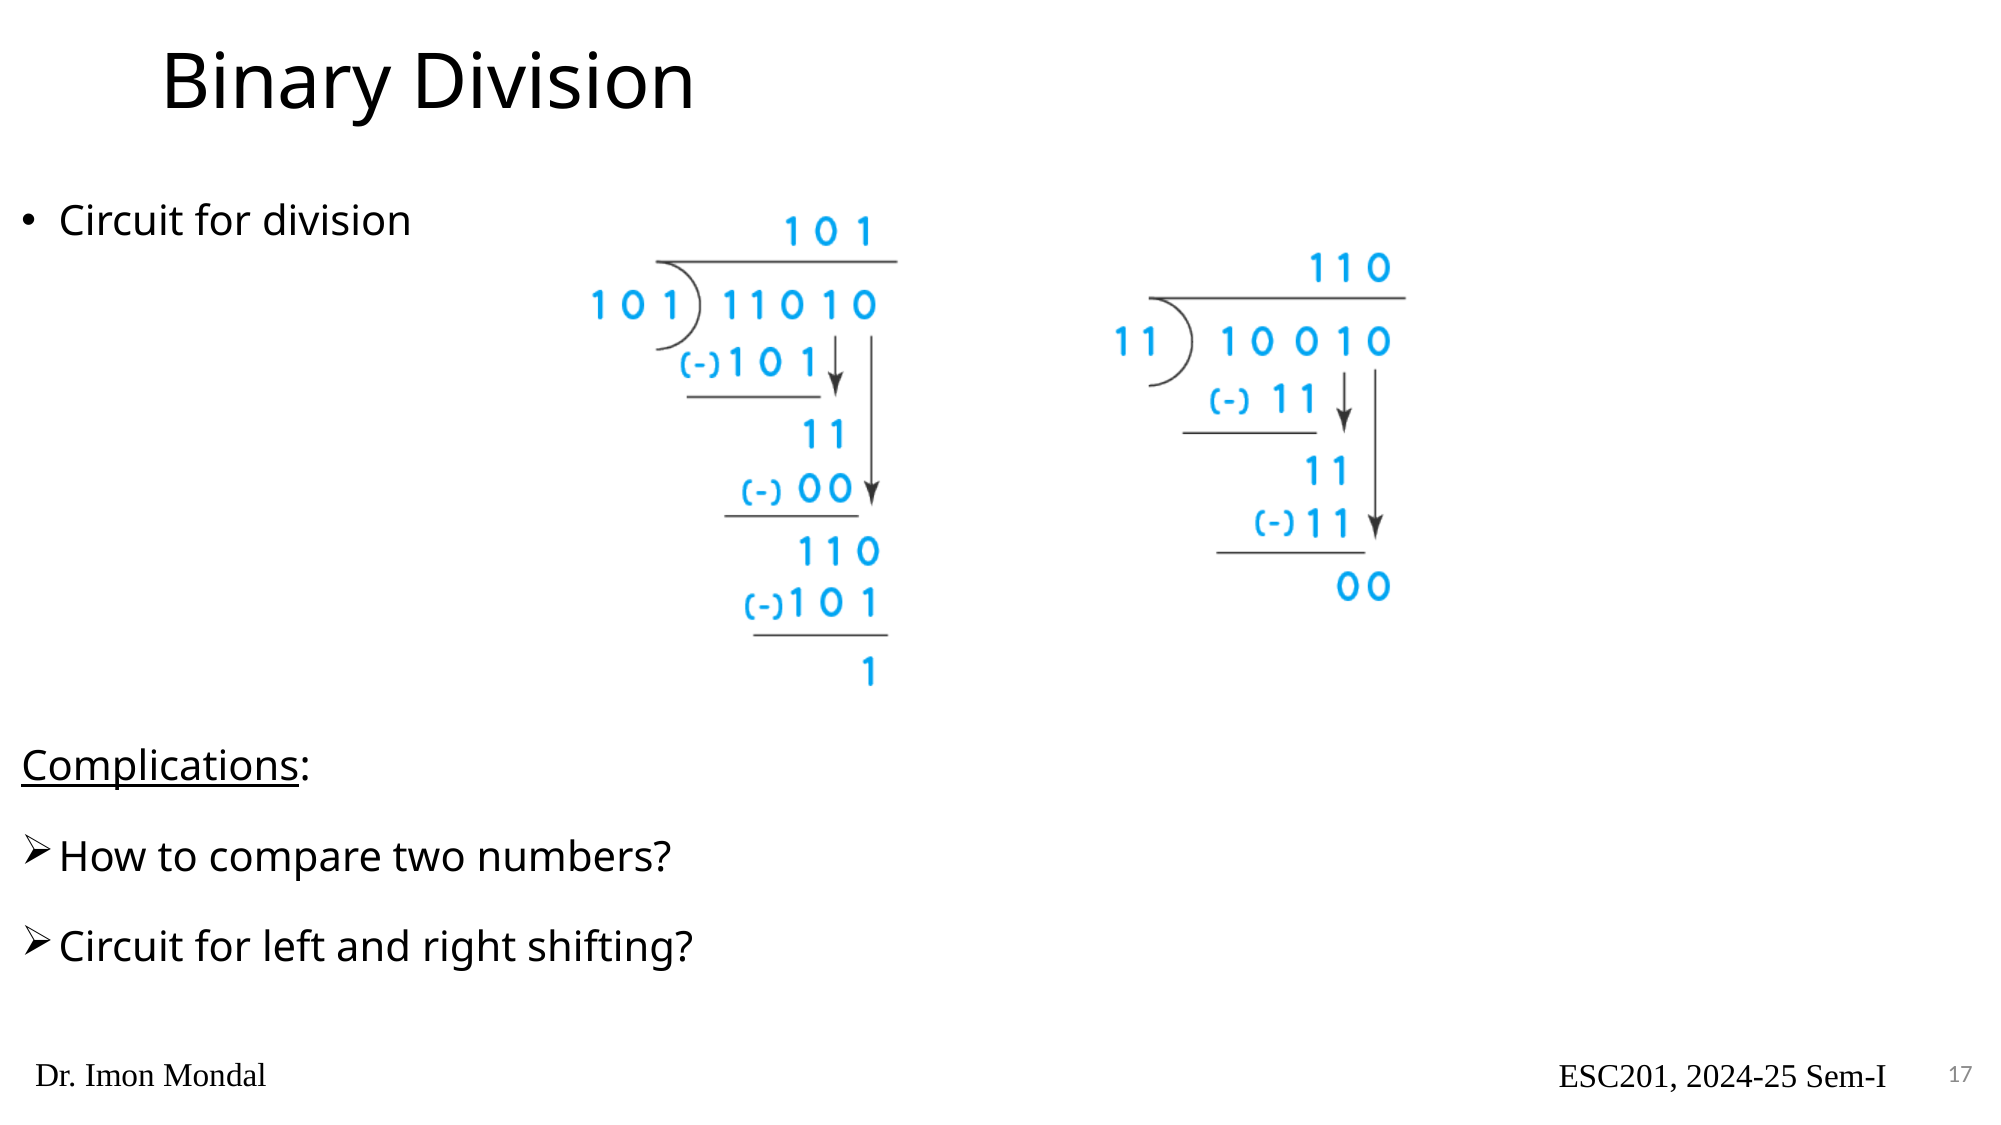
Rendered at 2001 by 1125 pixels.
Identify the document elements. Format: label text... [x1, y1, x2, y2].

picture [584, 205, 927, 703]
list Circuit for division Complications: How to compare two numbers? Circuit for left and right shifting? [6, 166, 1988, 1106]
picture [1104, 237, 1423, 615]
title Binary Division [145, 19, 1871, 149]
